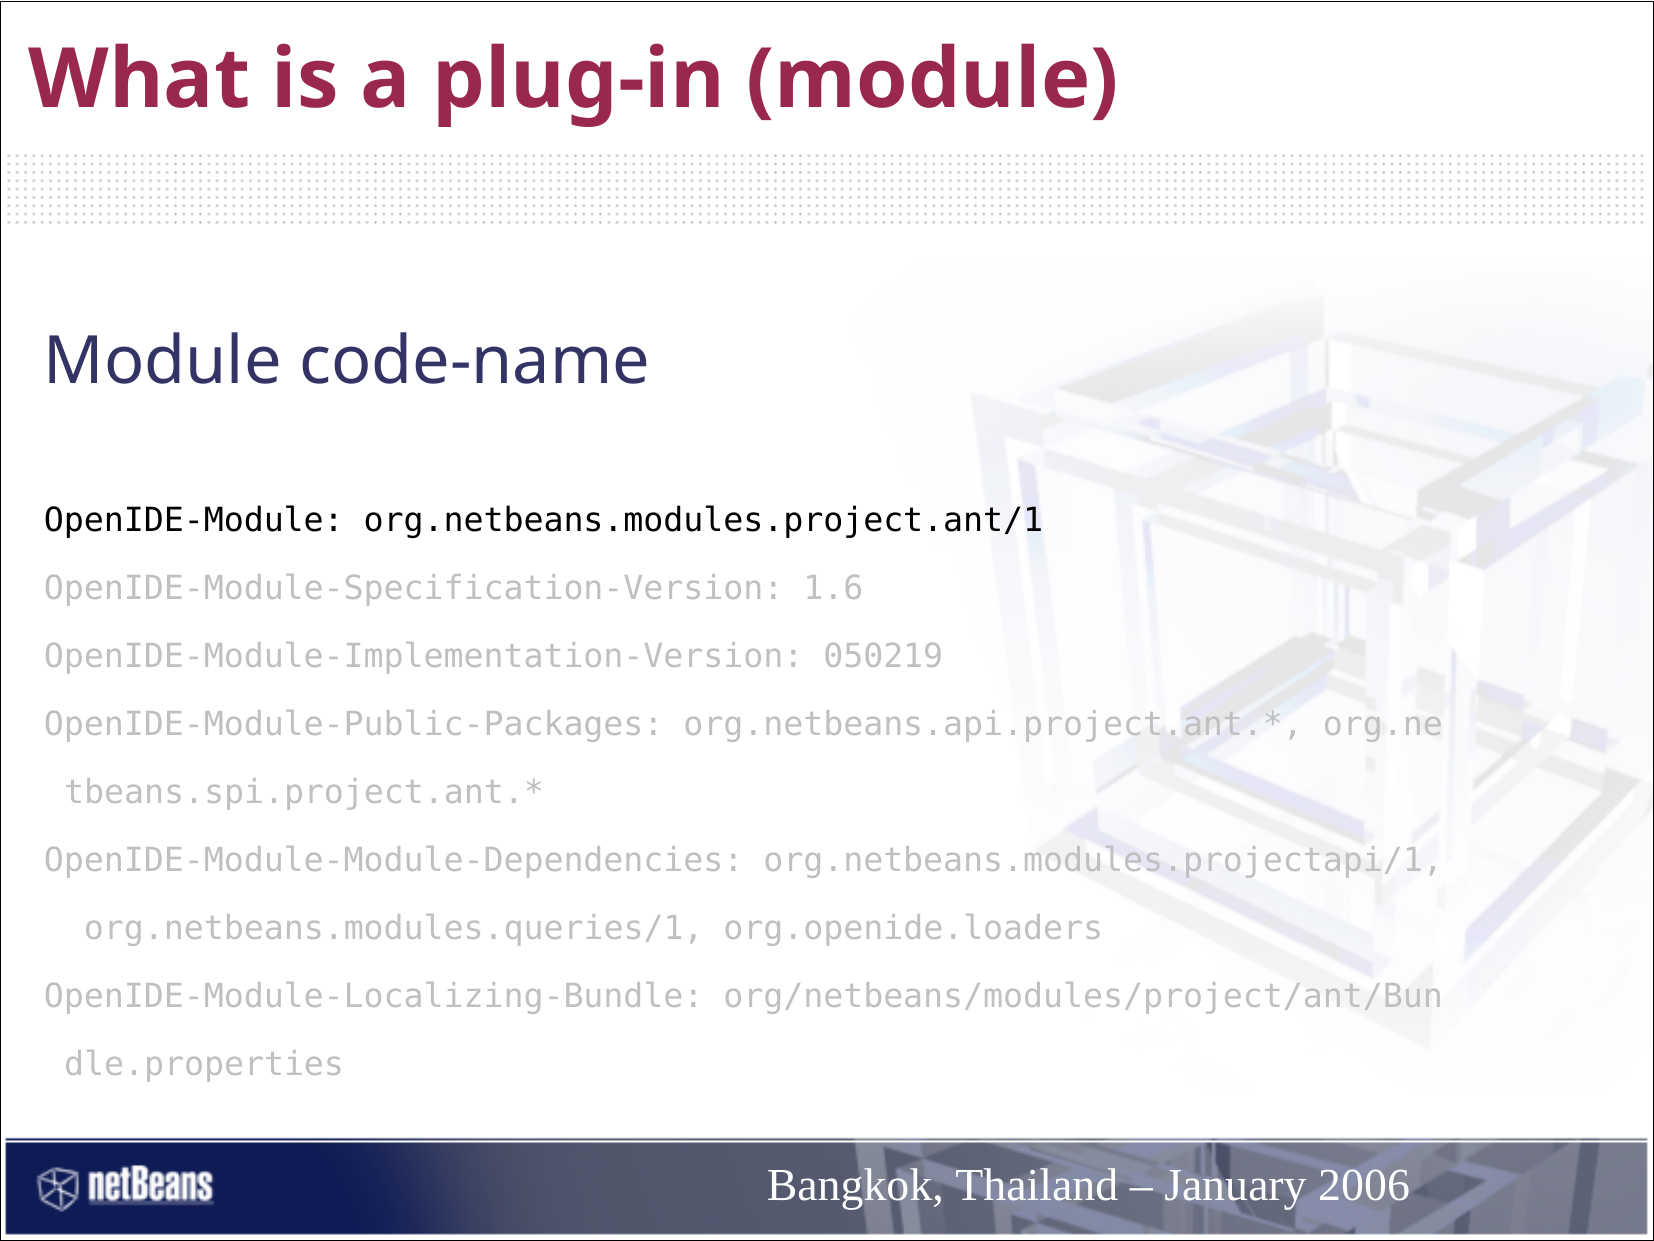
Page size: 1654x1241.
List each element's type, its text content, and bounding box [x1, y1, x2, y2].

list Module code-name OpenIDE-Module: org.netbeans.modules.project.ant/1 OpenIDE-Module-Specification-Version: 1.6 OpenIDE-Module-Implementation-Version: 050219 OpenIDE-Module-Public-Packages: org.netbeans.api.project.ant.*, org.ne tbeans.spi.project.ant.* OpenIDE-Module-Module-Dependencies: org.netbeans.modules.projectapi/1, org.netbeans.modules.queries/1, org.openide.loaders OpenIDE-Module-Localizing-Bundle: org/netbeans/modules/project/ant/Bun dle.properties [26, 312, 1484, 1219]
picture [1, 2, 1653, 1240]
title What is a plug-in (module) [28, 0, 1619, 152]
